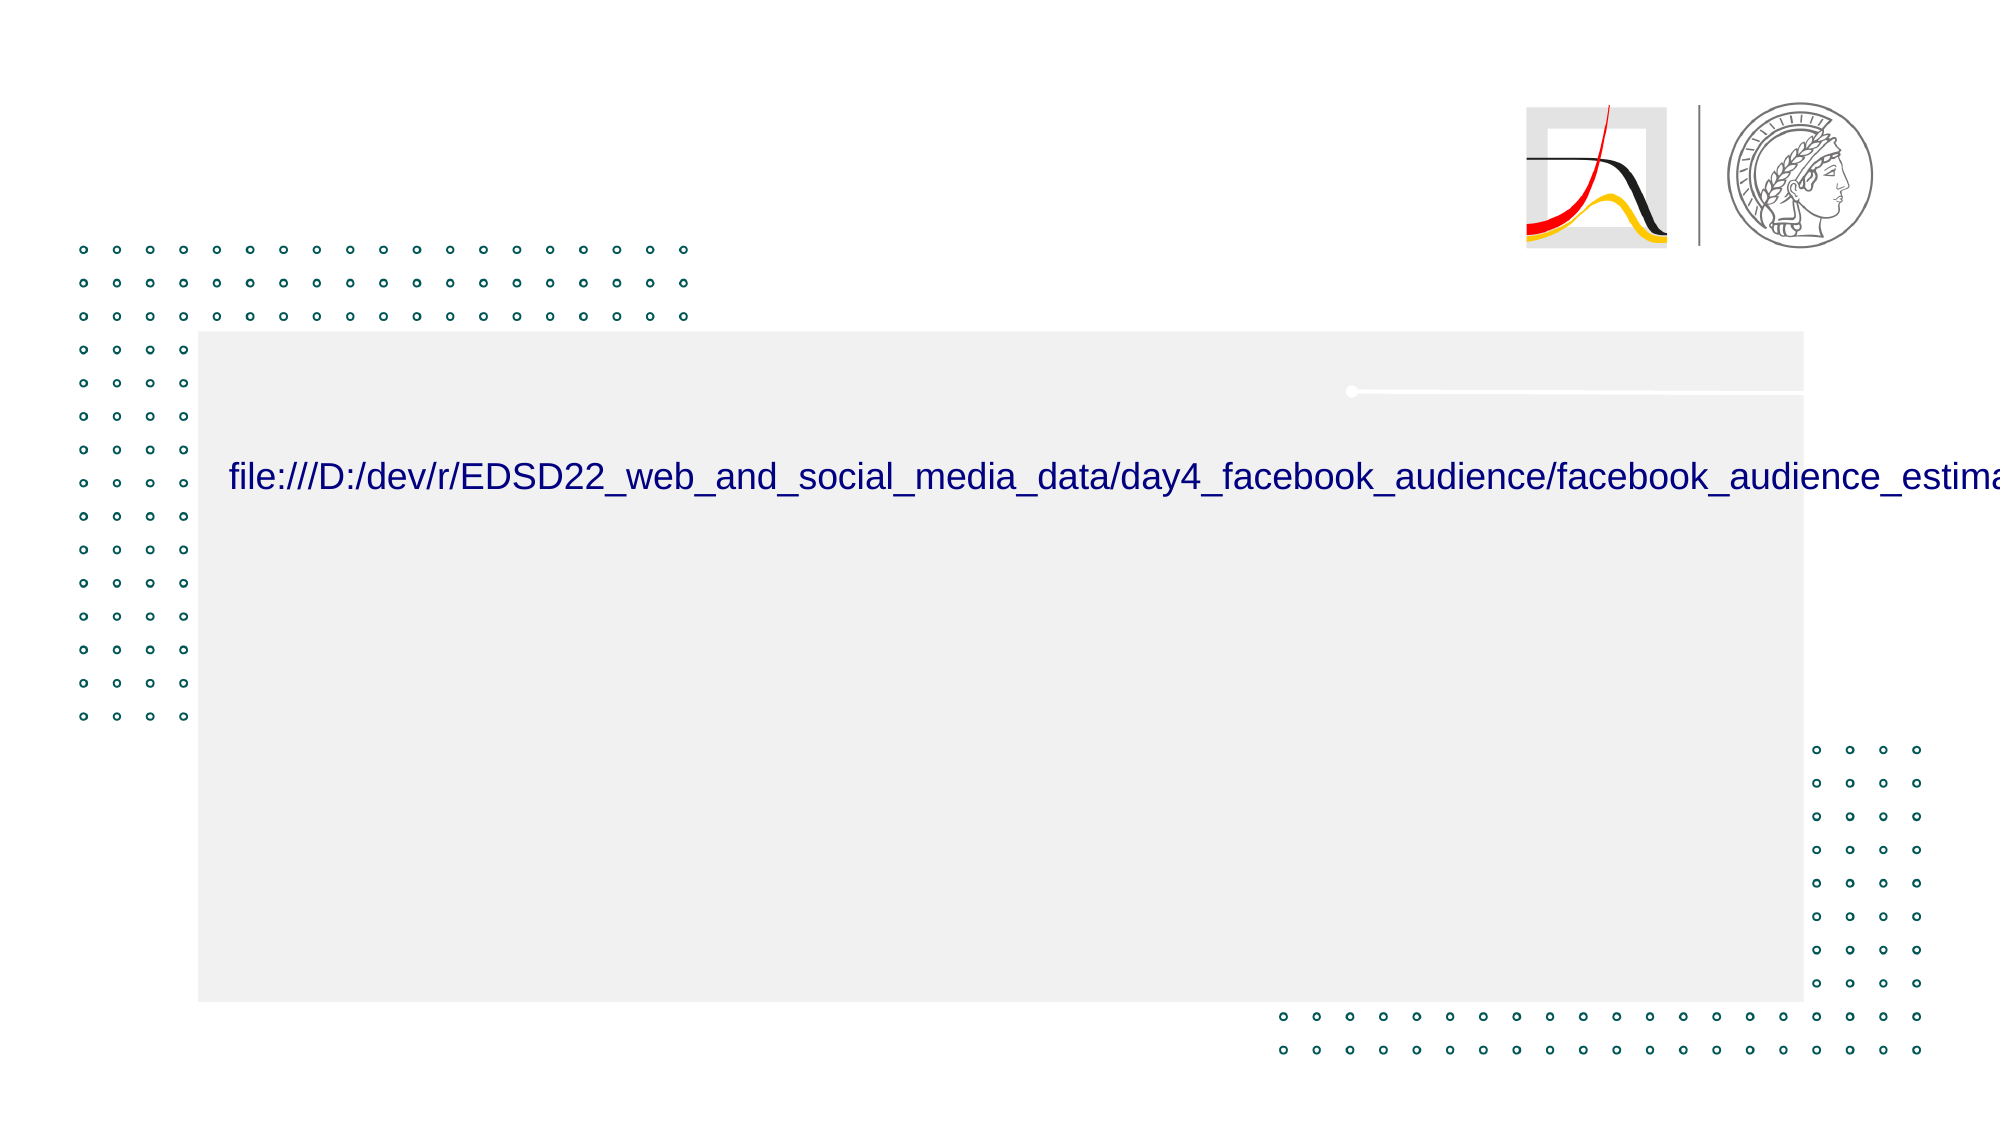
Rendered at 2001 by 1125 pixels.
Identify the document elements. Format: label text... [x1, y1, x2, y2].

picture [0, 0, 2001, 1125]
text_box file:///D:/dev/r/EDSD22_web_and_social_media_data/day4_facebook_audience/facebook_audience_estimates.html [213, 448, 2000, 506]
